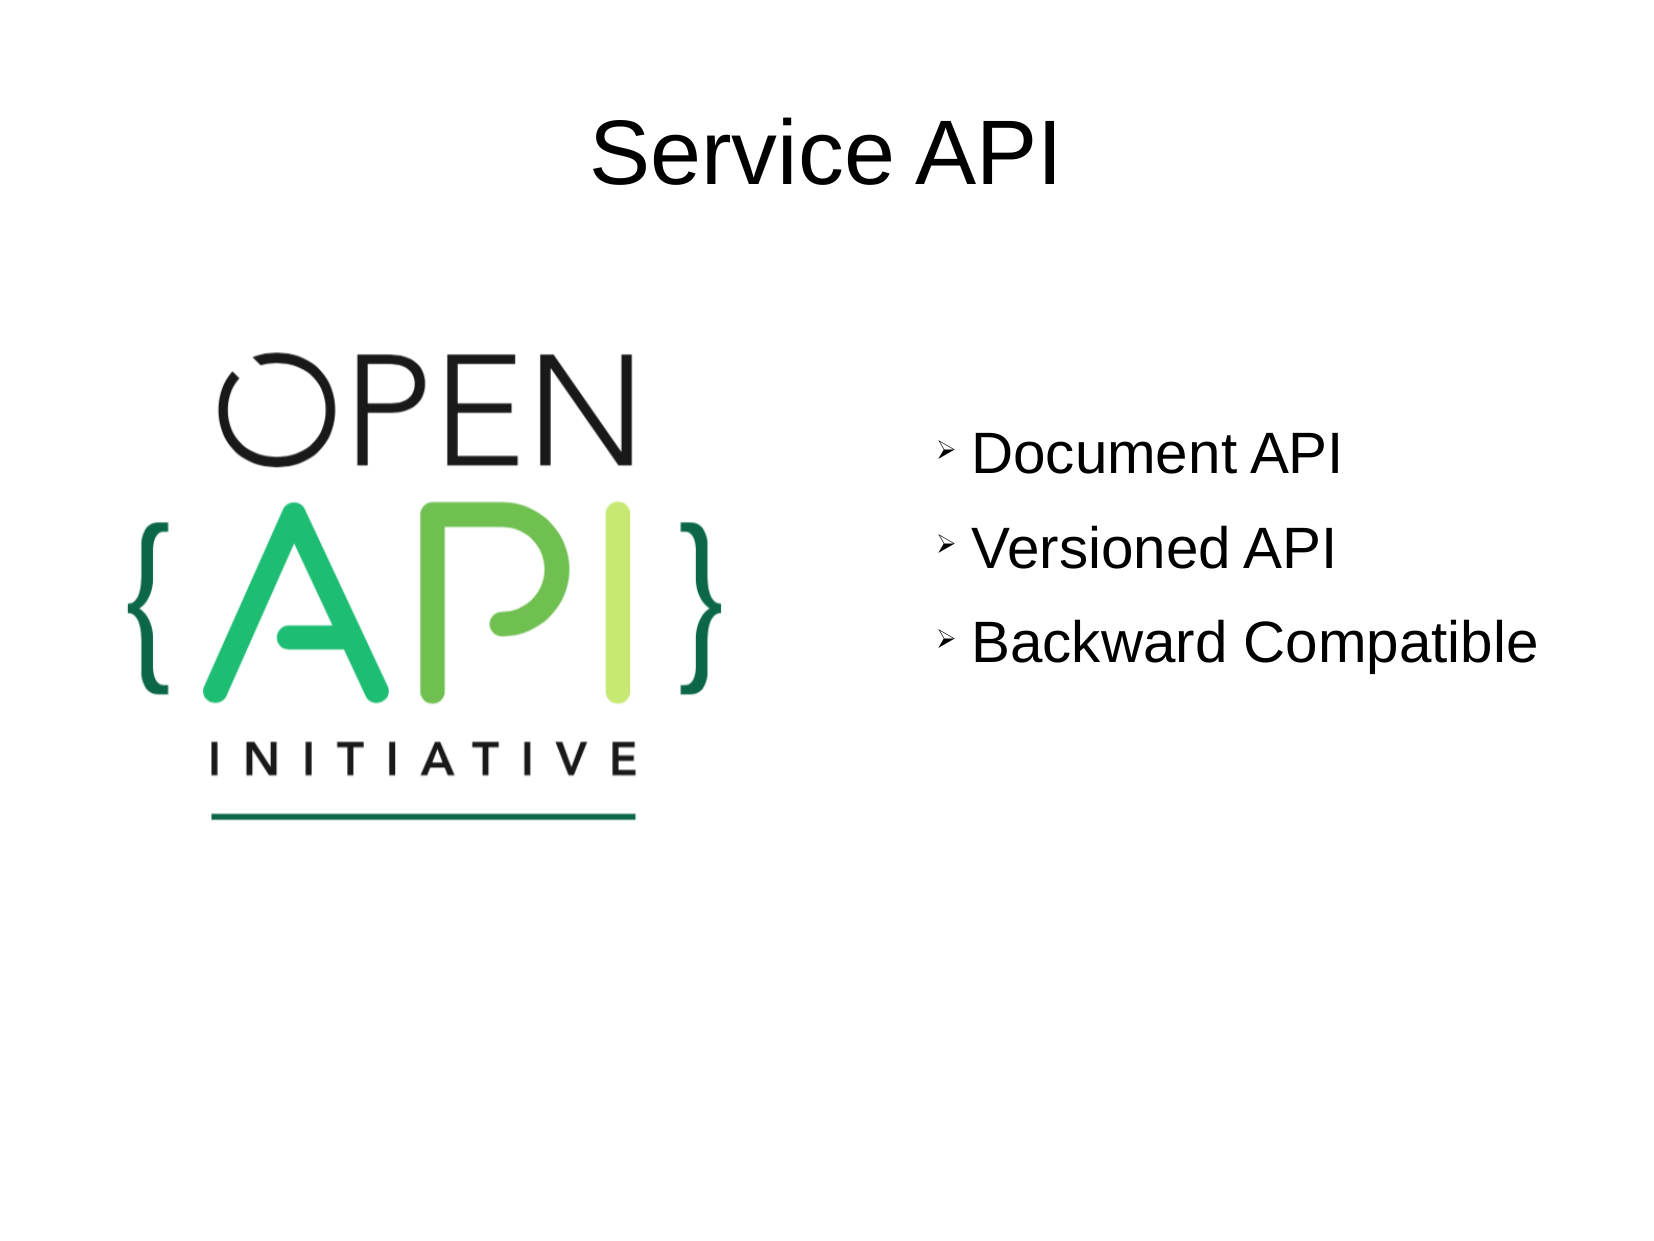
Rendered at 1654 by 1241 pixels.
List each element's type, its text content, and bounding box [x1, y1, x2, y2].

text_box Document API Versioned API Backward Compatible [921, 413, 1560, 689]
title Service API [82, 49, 1571, 257]
picture [106, 295, 745, 864]
